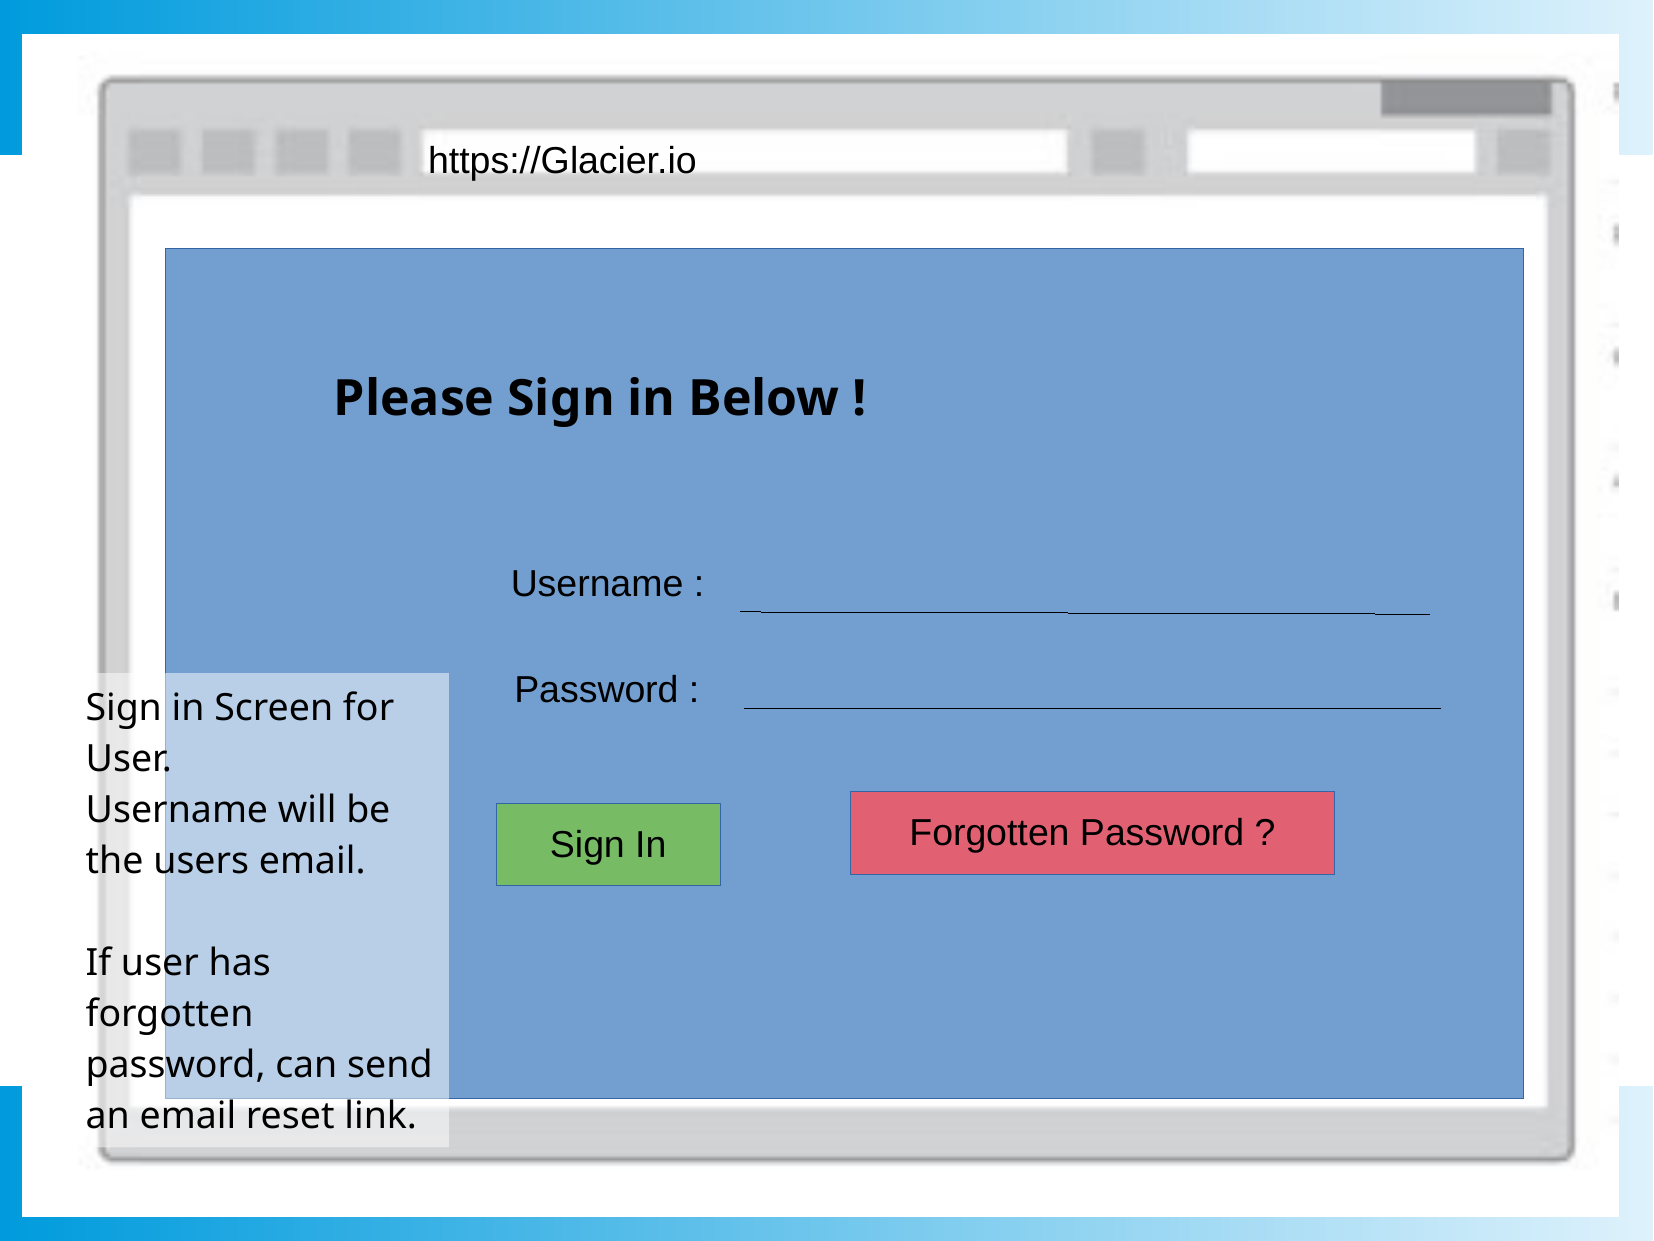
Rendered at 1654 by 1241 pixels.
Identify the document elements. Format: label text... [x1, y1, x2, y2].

text_box Password : [499, 661, 715, 719]
text_box Sign in Screen for User. Username will be the users email. If user has forgotten password, can send an email reset link. [70, 673, 449, 1091]
text_box [165, 248, 1524, 1099]
text_box Forgotten Password ? [850, 791, 1335, 875]
text_box Sign In [496, 803, 721, 886]
text_box https://Glacier.io [413, 132, 712, 189]
text_box Please Sign in Below ! [318, 354, 1371, 495]
picture [22, 0, 1619, 1241]
text_box Username : [496, 555, 741, 612]
